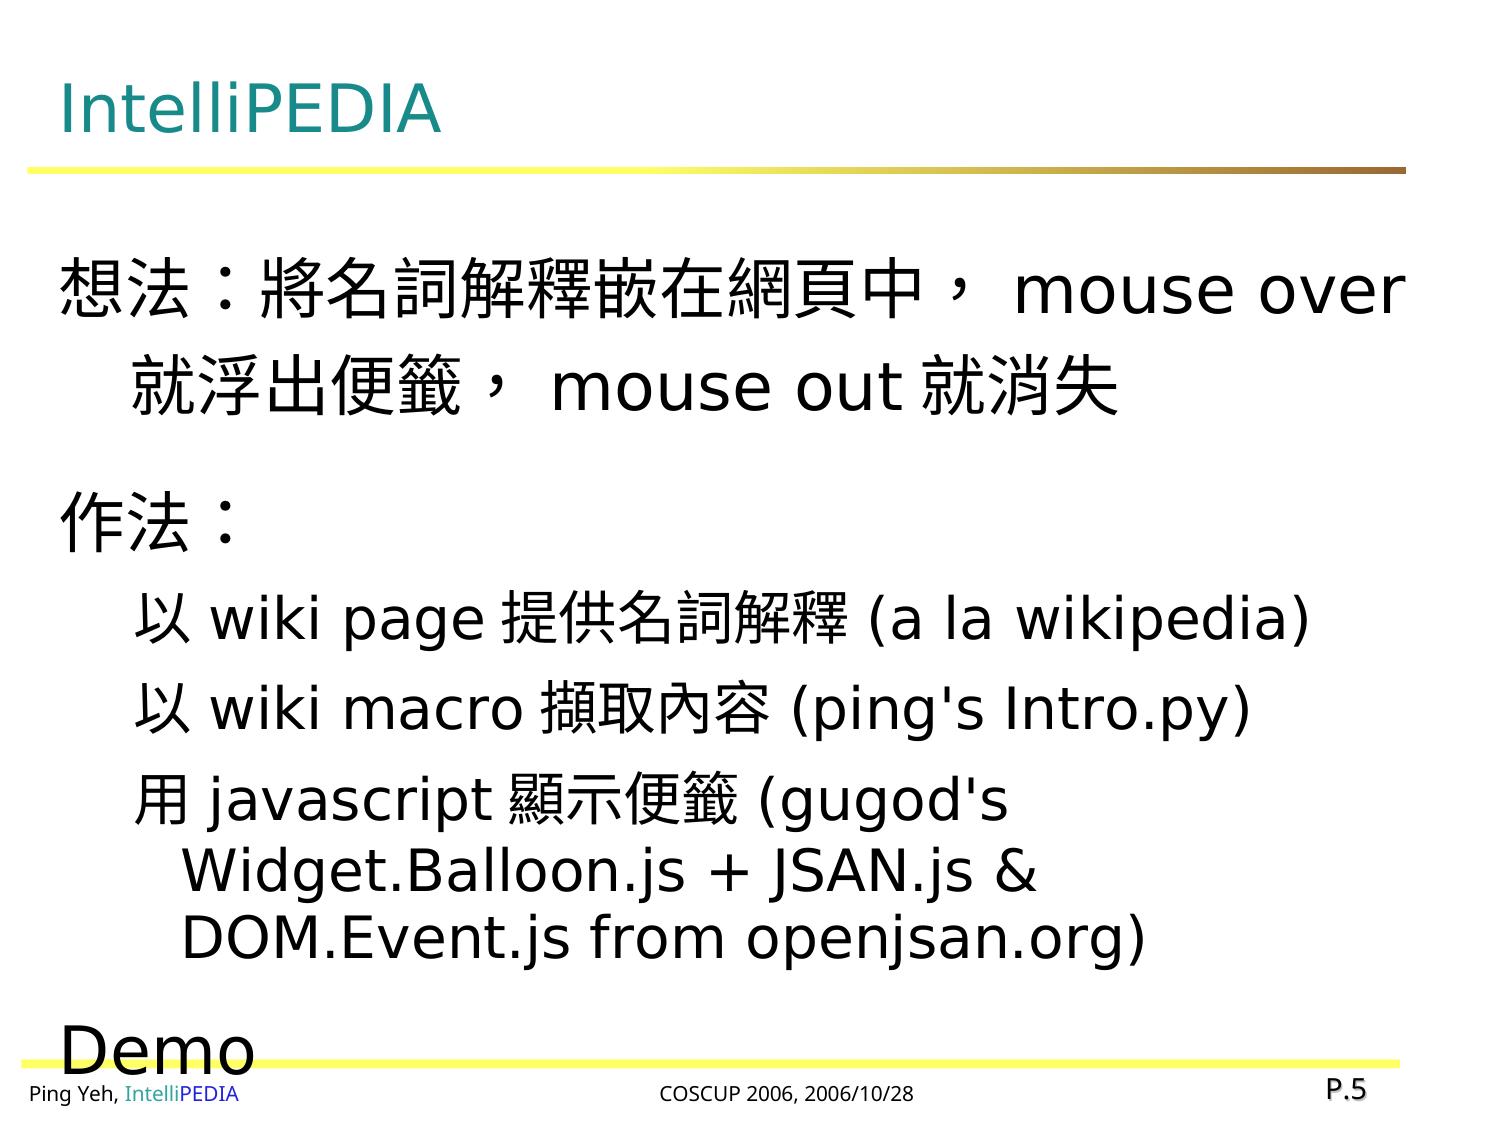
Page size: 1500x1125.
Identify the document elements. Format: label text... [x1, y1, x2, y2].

title IntelliPEDIA [58, 58, 1447, 160]
list 想法：將名詞解釋嵌在網頁中，mouse over就浮出便籤，mouse out就消失 作法： 以wiki page提供名詞解釋(a la wikipedia) 以wiki macro擷取內容(ping's Intro.py) 用javascript顯示便籤(gugod's Widget.Balloon.js + JSAN.js & DOM.Event.js from openjsan.org) Demo [58, 236, 1409, 1001]
